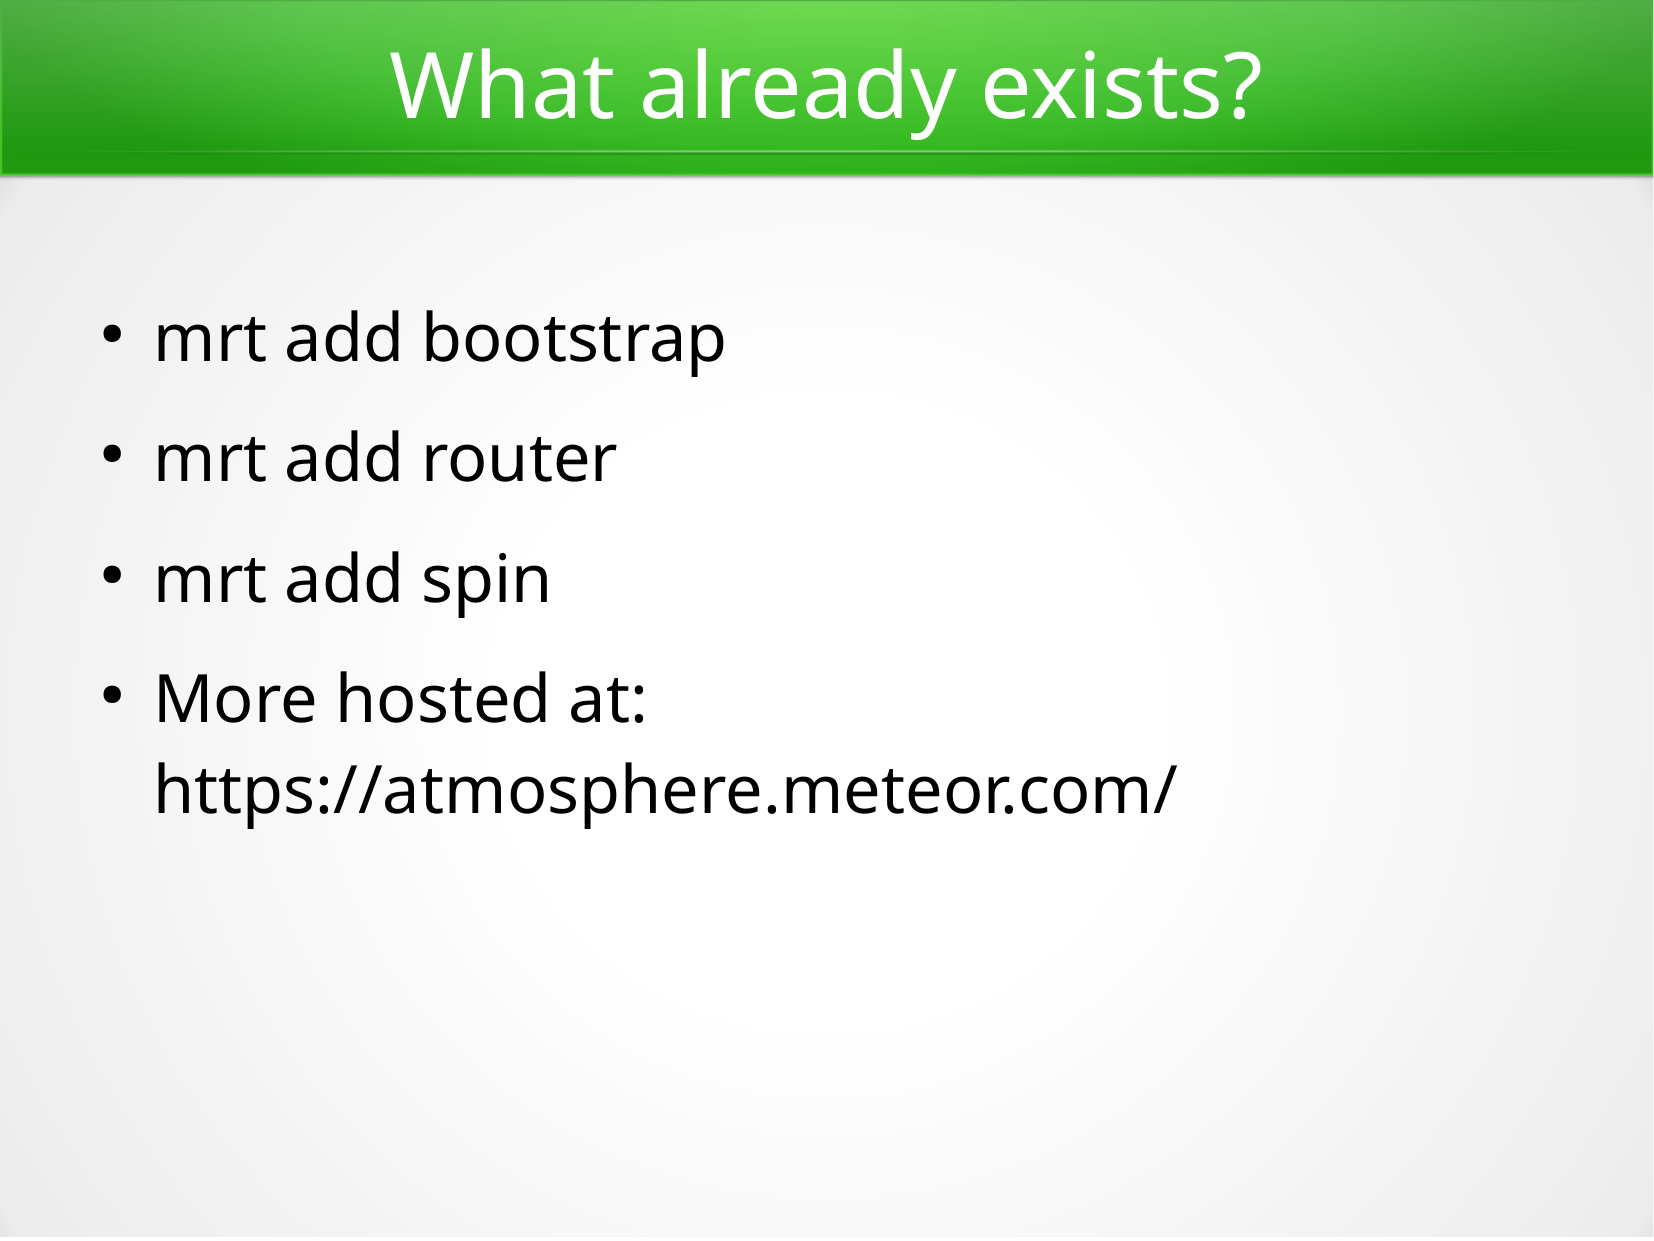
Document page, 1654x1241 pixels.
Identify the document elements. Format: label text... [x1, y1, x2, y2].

title What already exists? [82, 11, 1571, 154]
list mrt add bootstrap mrt add router mrt add spin More hosted at: https://atmosphere.meteor.com/ [82, 290, 1571, 1010]
picture [0, 0, 1654, 1237]
